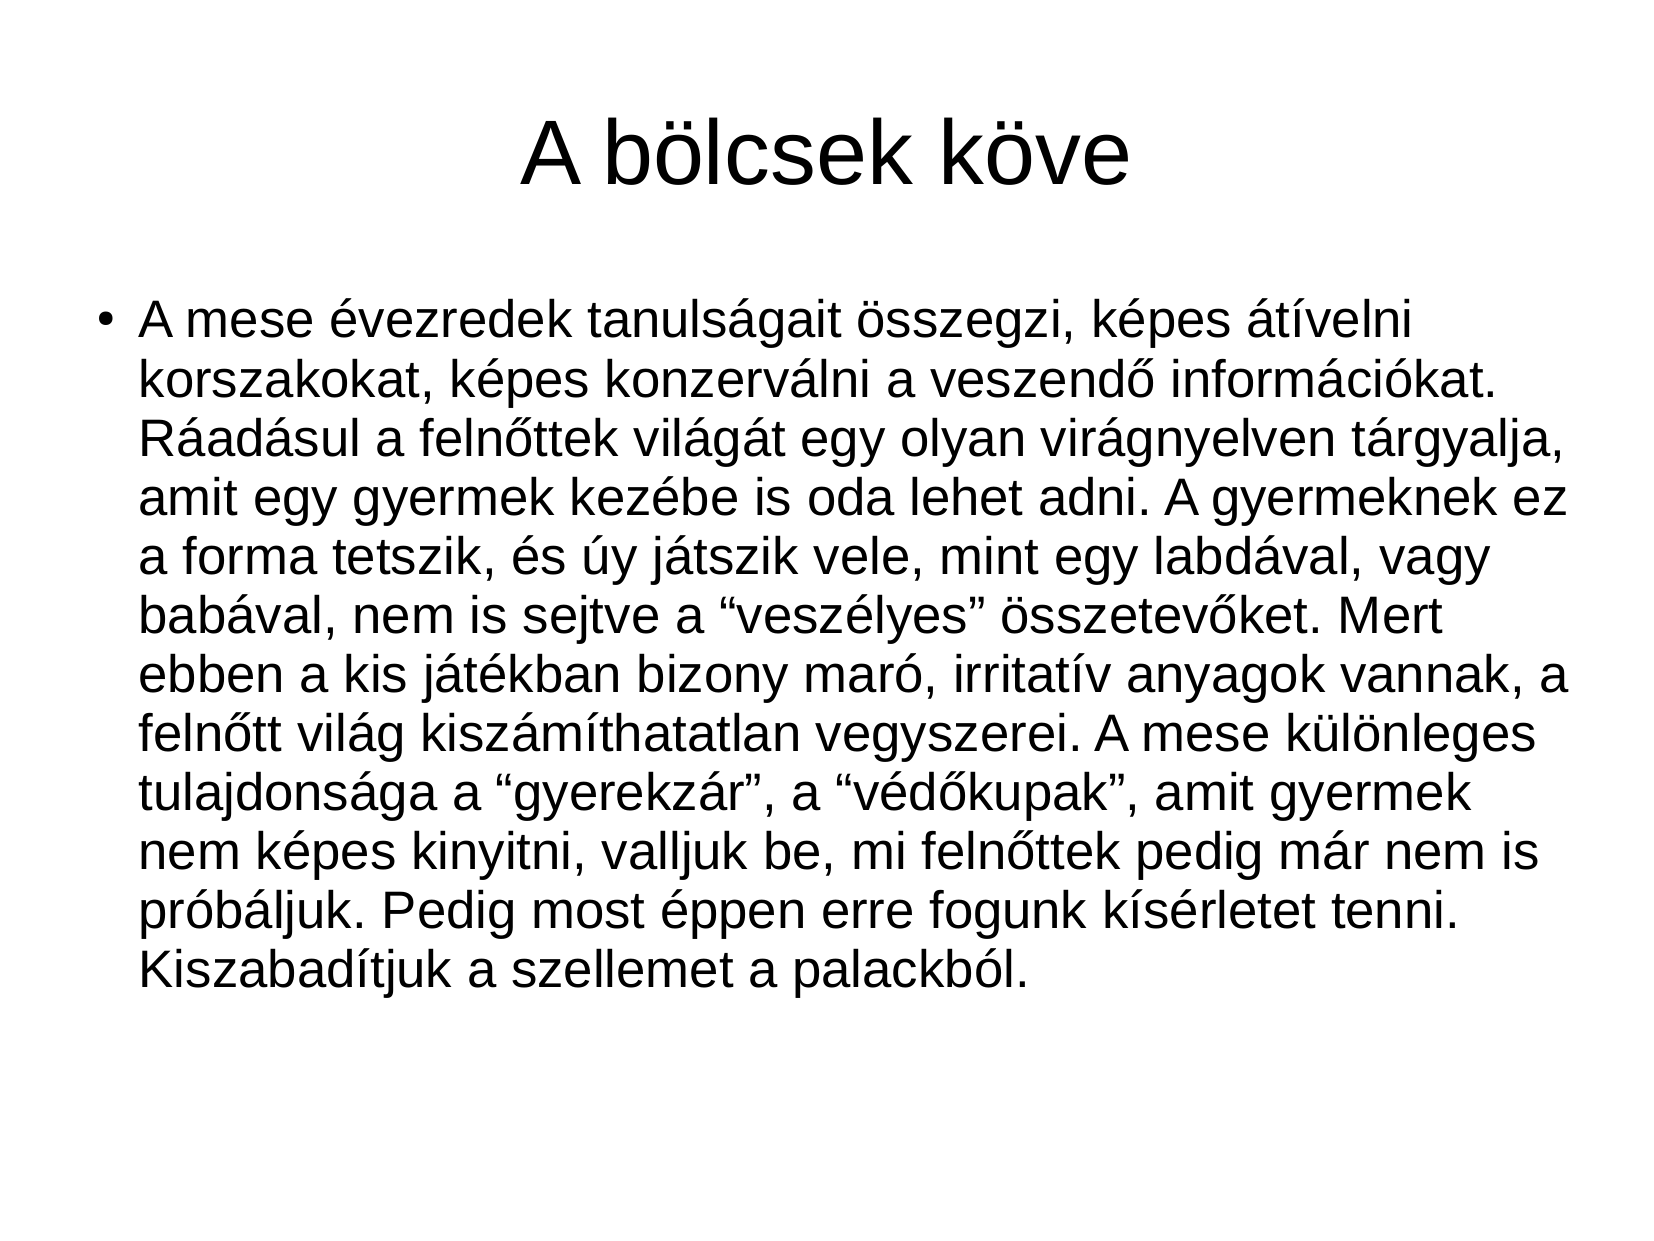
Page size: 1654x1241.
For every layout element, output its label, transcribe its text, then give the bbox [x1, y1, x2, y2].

list A mese évezredek tanulságait összegzi, képes átívelni korszakokat, képes konzerválni a veszendő információkat. Ráadásul a felnőttek világát egy olyan virágnyelven tárgyalja, amit egy gyermek kezébe is oda lehet adni. A gyermeknek ez a forma tetszik, és úy játszik vele, mint egy labdával, vagy babával, nem is sejtve a “veszélyes” összetevőket. Mert ebben a kis játékban bizony maró, irritatív anyagok vannak, a felnőtt világ kiszámíthatatlan vegyszerei. A mese különleges tulajdonsága a “gyerekzár”, a “védőkupak”, amit gyermek nem képes kinyitni, valljuk be, mi felnőttek pedig már nem is próbáljuk. Pedig most éppen erre fogunk kísérletet tenni. Kiszabadítjuk a szellemet a palackból. [82, 290, 1571, 1010]
title A bölcsek köve [82, 49, 1571, 257]
